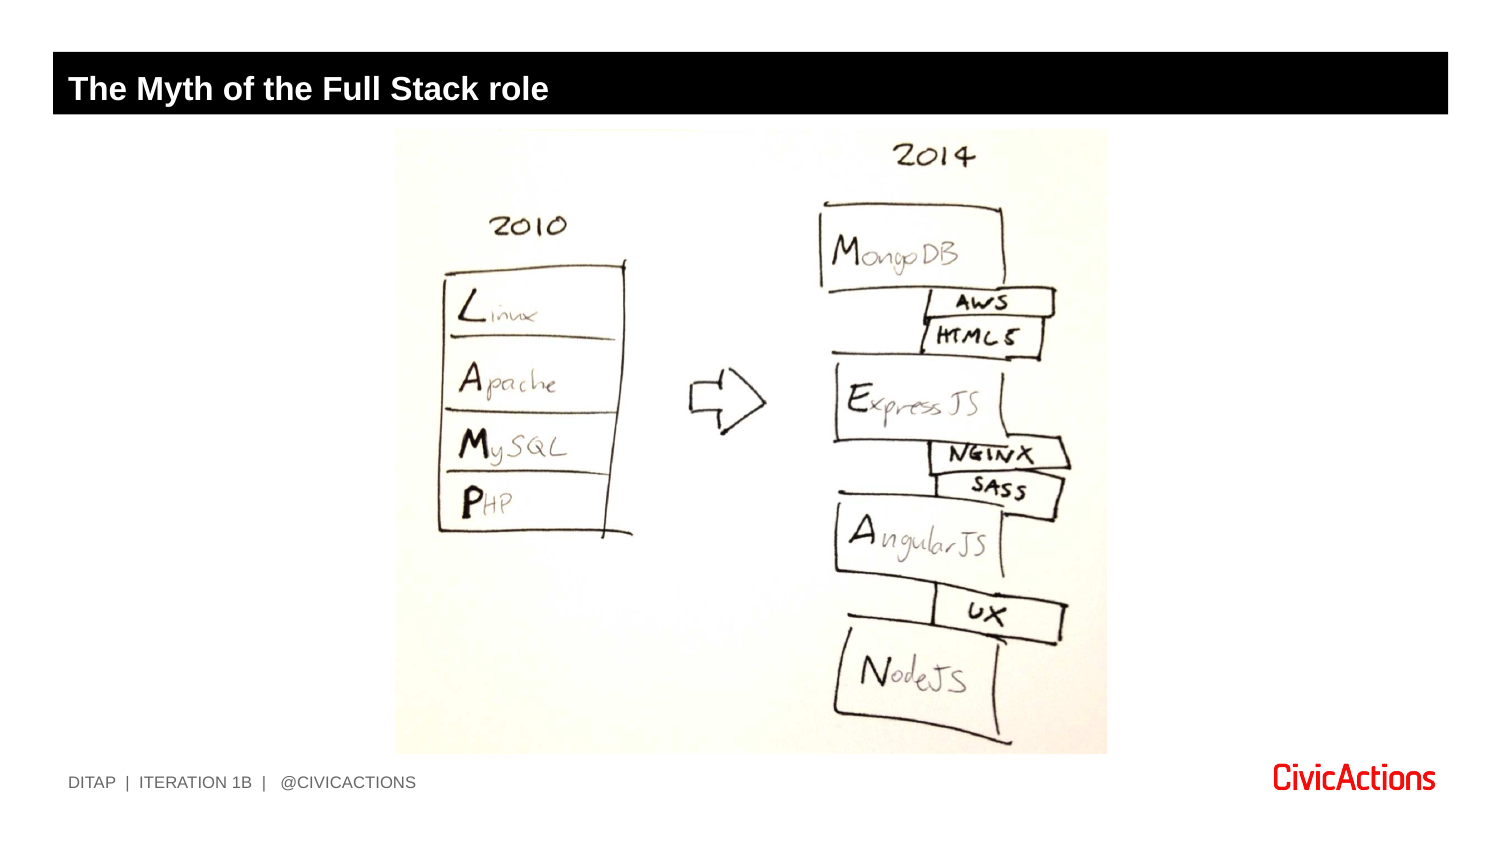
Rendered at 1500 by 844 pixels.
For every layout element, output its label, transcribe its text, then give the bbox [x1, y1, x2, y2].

picture [1271, 758, 1438, 795]
text_box The Myth of the Full Stack role [53, 51, 1449, 115]
picture [395, 129, 1107, 754]
